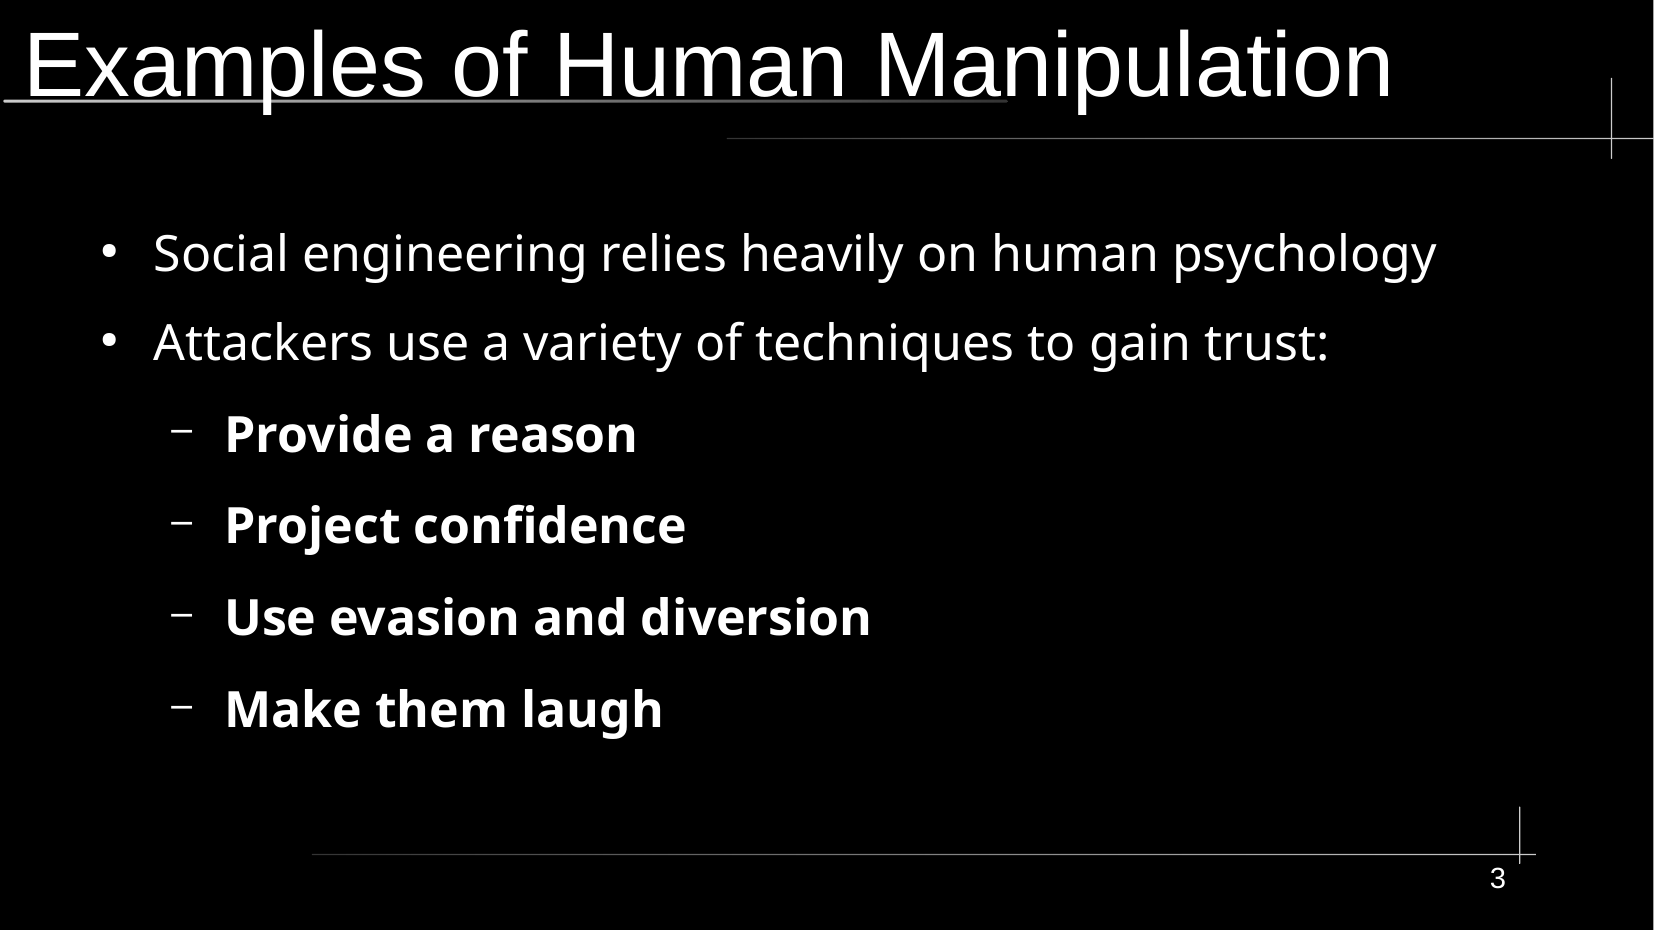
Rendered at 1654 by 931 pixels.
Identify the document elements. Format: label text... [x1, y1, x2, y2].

title Examples of Human Manipulation [23, 11, 1589, 119]
list Social engineering relies heavily on human psychology Attackers use a variety of techniques to gain trust: Provide a reason Project confidence Use evasion and diversion Make them laugh [82, 217, 1571, 758]
